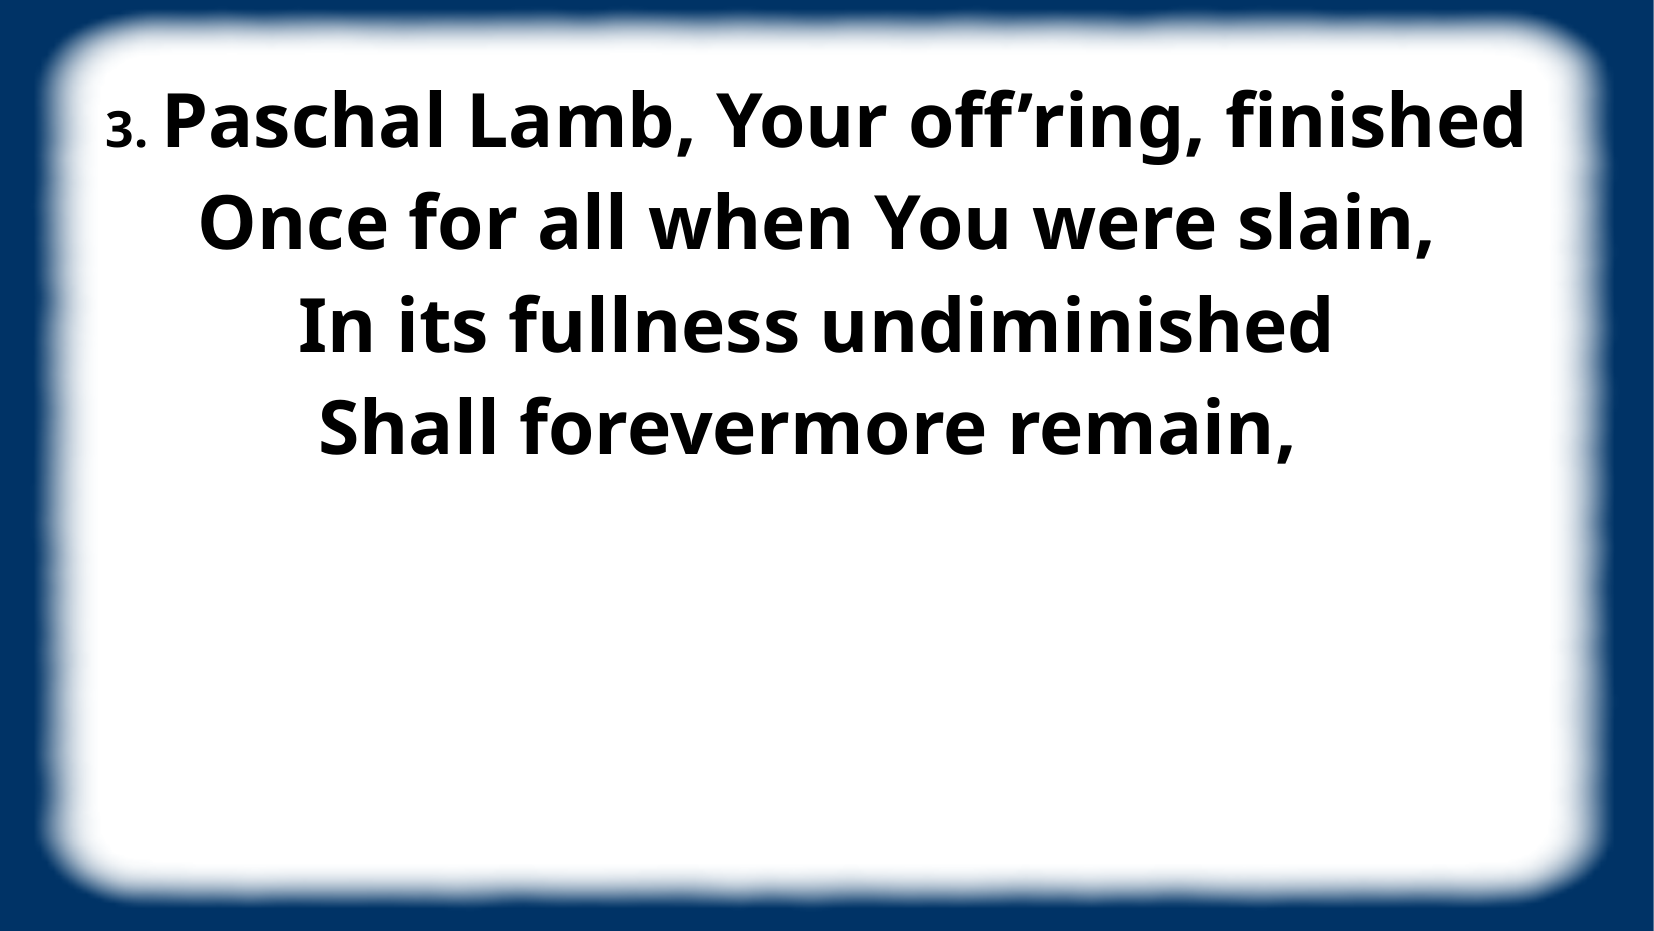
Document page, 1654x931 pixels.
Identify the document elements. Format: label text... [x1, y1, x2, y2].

picture [0, 0, 1654, 931]
text_box 3. Paschal Lamb, Your off’ring, finished Once for all when You were slain, In its fullness undiminished Shall forevermore remain, [75, 60, 1561, 526]
